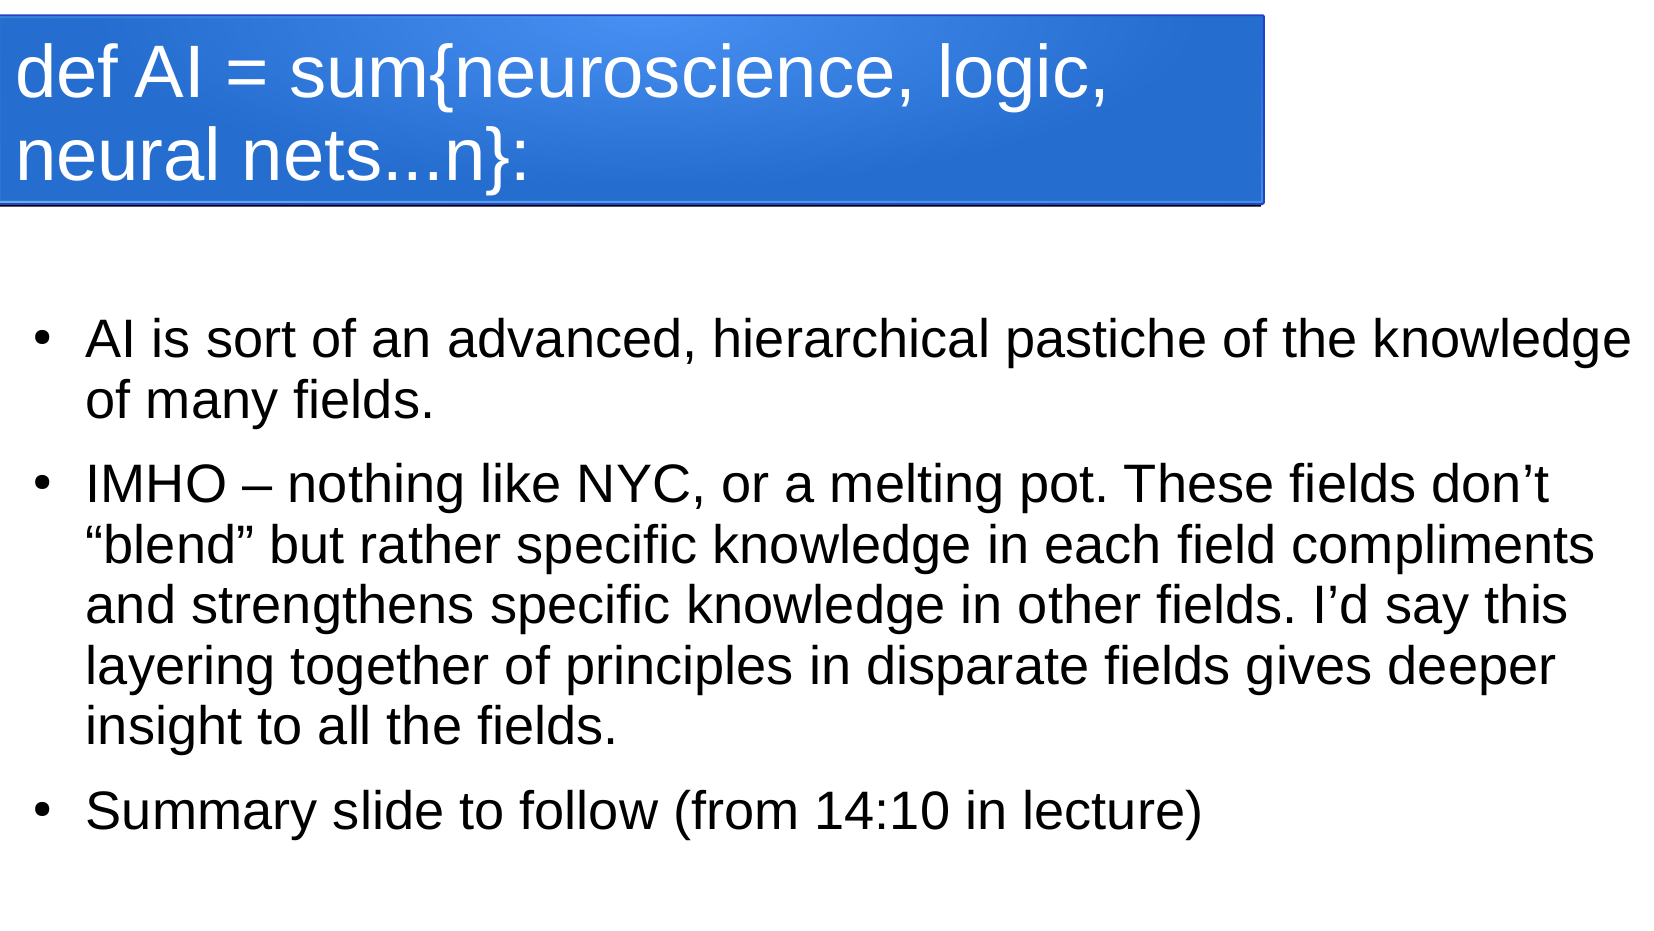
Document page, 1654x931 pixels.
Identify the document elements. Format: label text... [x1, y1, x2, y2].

list AI is sort of an advanced, hierarchical pastiche of the knowledge of many fields. IMHO – nothing like NYC, or a melting pot. These fields don’t “blend” but rather specific knowledge in each field compliments and strengthens specific knowledge in other fields. I’d say this layering together of principles in disparate fields gives deeper insight to all the fields. Summary slide to follow (from 14:10 in lecture) [15, 224, 1636, 901]
title def AI = sum{neuroscience, logic, neural nets...n}: [15, 30, 1291, 197]
